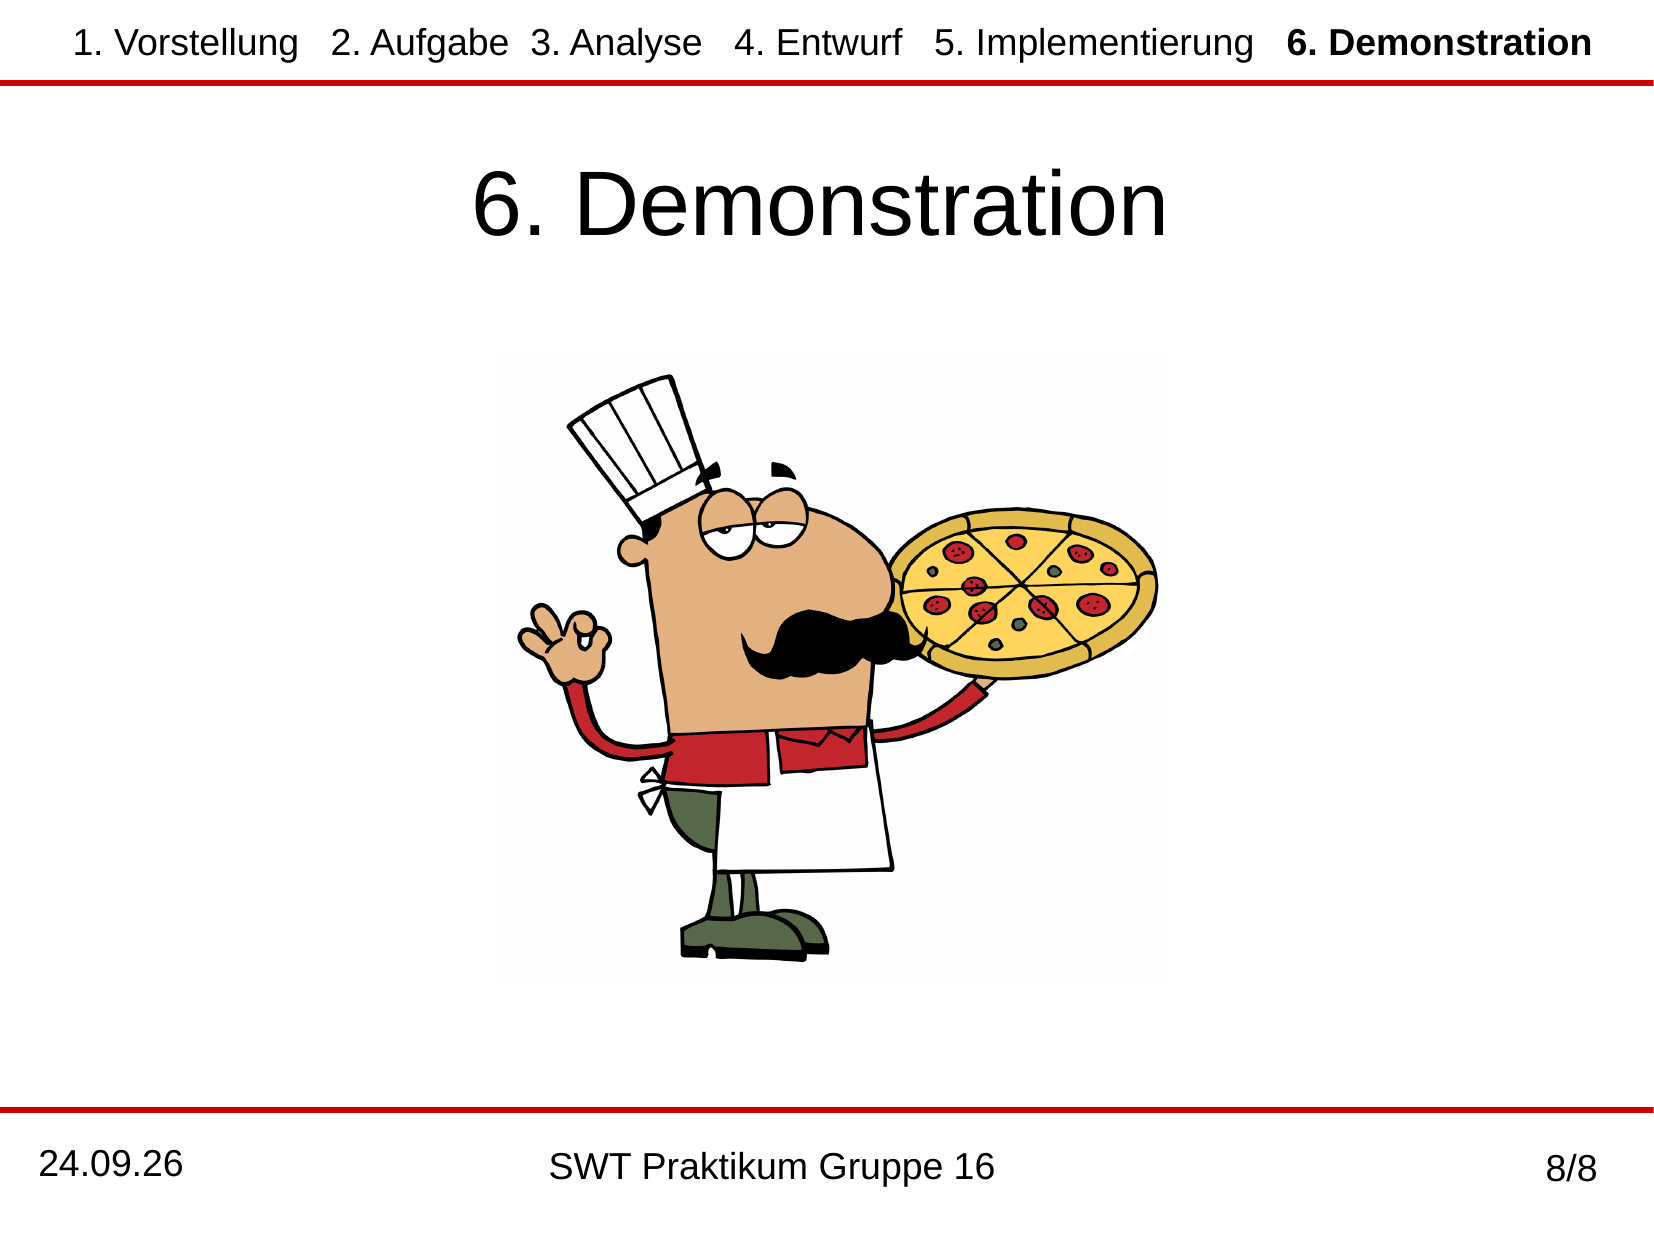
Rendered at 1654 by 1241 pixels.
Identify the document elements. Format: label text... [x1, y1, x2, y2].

text_box 1. Vorstellung 2. Aufgabe 3. Analyse 4. Entwurf 5. Implementierung 6. Demonstration [35, 14, 1630, 71]
picture [496, 354, 1170, 984]
title 6. Demonstration [59, 100, 1548, 308]
